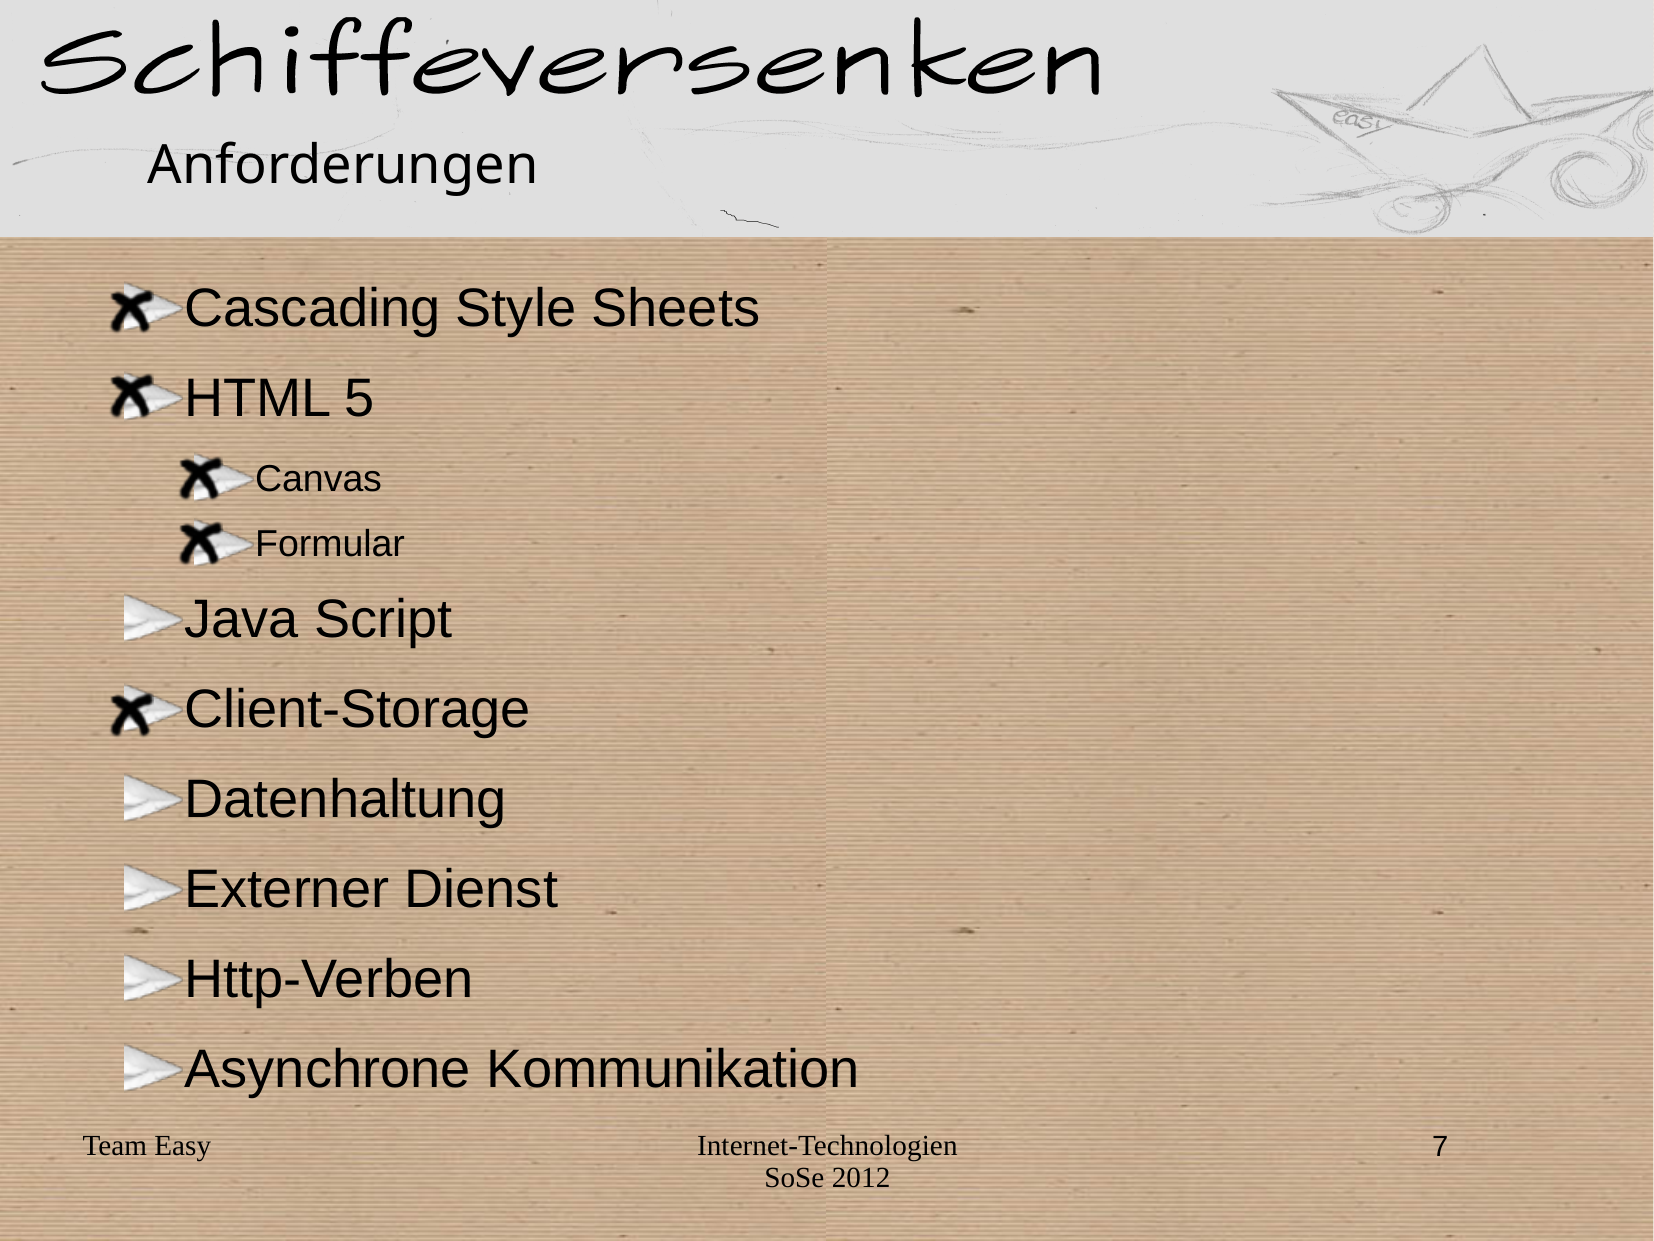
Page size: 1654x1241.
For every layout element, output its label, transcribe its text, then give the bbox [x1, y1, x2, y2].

title Anforderungen [147, 59, 1093, 267]
list Cascading Style Sheets HTML 5 Canvas Formular Java Script Client-Storage Datenhaltung Externer Dienst Http-Verben Asynchrone Kommunikation [106, 276, 945, 1189]
picture [0, 0, 1654, 1241]
